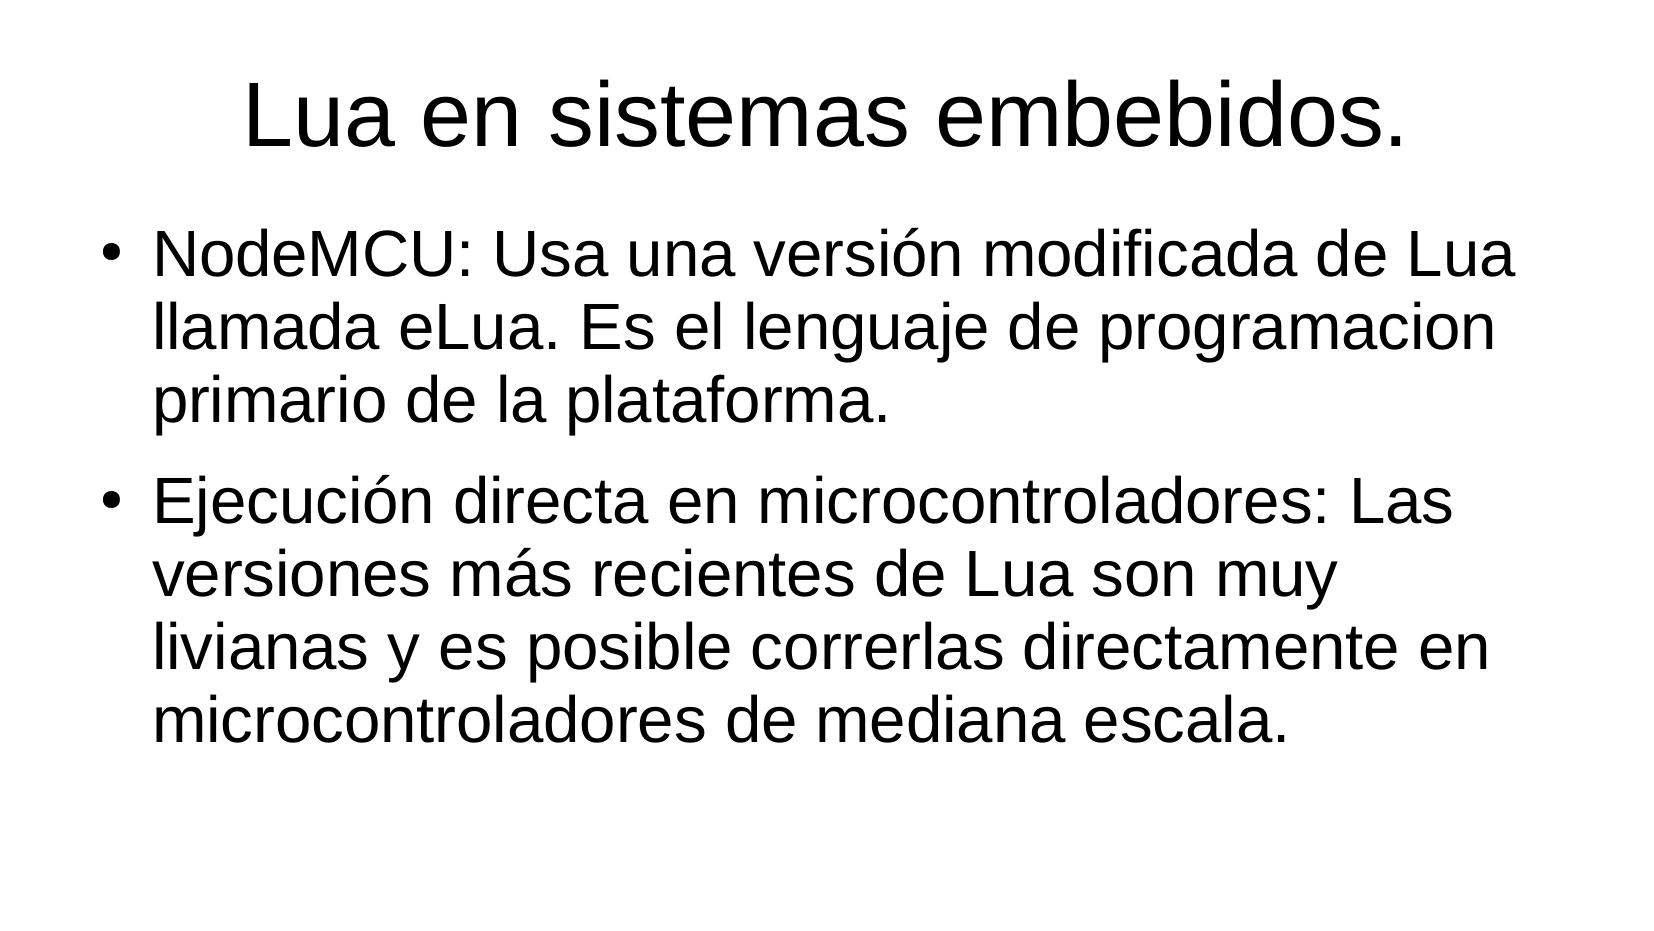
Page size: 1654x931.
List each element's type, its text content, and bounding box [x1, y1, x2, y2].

list NodeMCU: Usa una versión modificada de Lua llamada eLua. Es el lenguaje de programacion primario de la plataforma. Ejecución directa en microcontroladores: Las versiones más recientes de Lua son muy livianas y es posible correrlas directamente en microcontroladores de mediana escala. [82, 217, 1571, 758]
title Lua en sistemas embebidos. [82, 37, 1571, 193]
